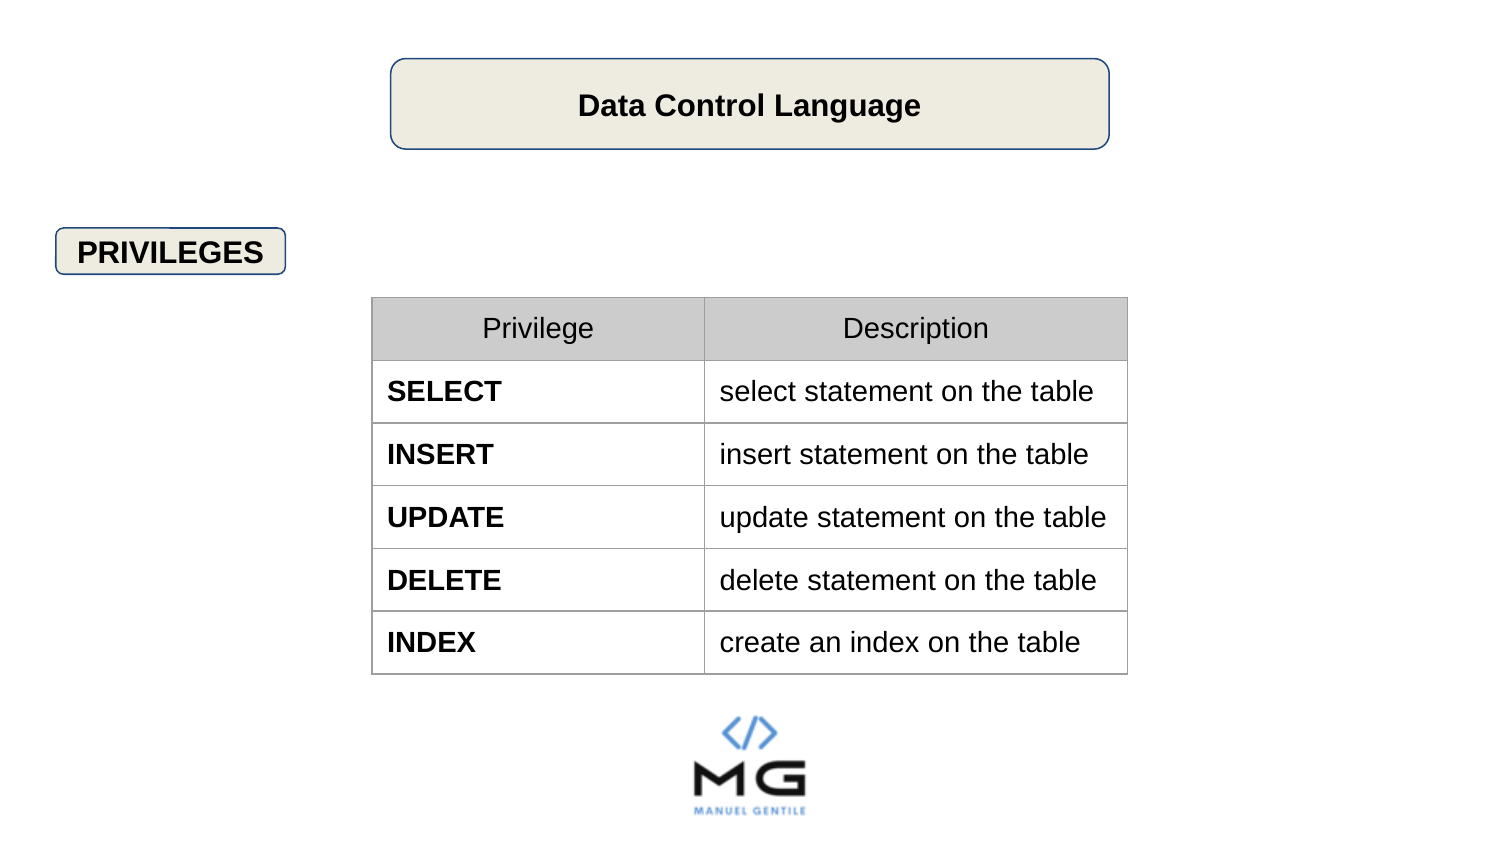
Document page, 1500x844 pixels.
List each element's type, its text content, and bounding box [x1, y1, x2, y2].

table_cell SELECT [373, 361, 704, 422]
table_cell select statement on the table [705, 361, 1127, 422]
table_cell update statement on the table [705, 486, 1127, 548]
table_cell create an index on the table [705, 612, 1127, 673]
table_cell INSERT [373, 424, 704, 485]
table_cell DELETE [373, 549, 704, 610]
table_cell insert statement on the table [705, 424, 1127, 485]
text_box PRIVILEGES [55, 227, 286, 275]
table_cell delete statement on the table [705, 549, 1127, 610]
table_header Description [705, 298, 1127, 360]
table_cell UPDATE [373, 486, 704, 548]
text_box Data Control Language [390, 58, 1110, 150]
table_cell INDEX [373, 612, 704, 673]
picture [671, 687, 829, 844]
table_header Privilege [373, 298, 704, 360]
